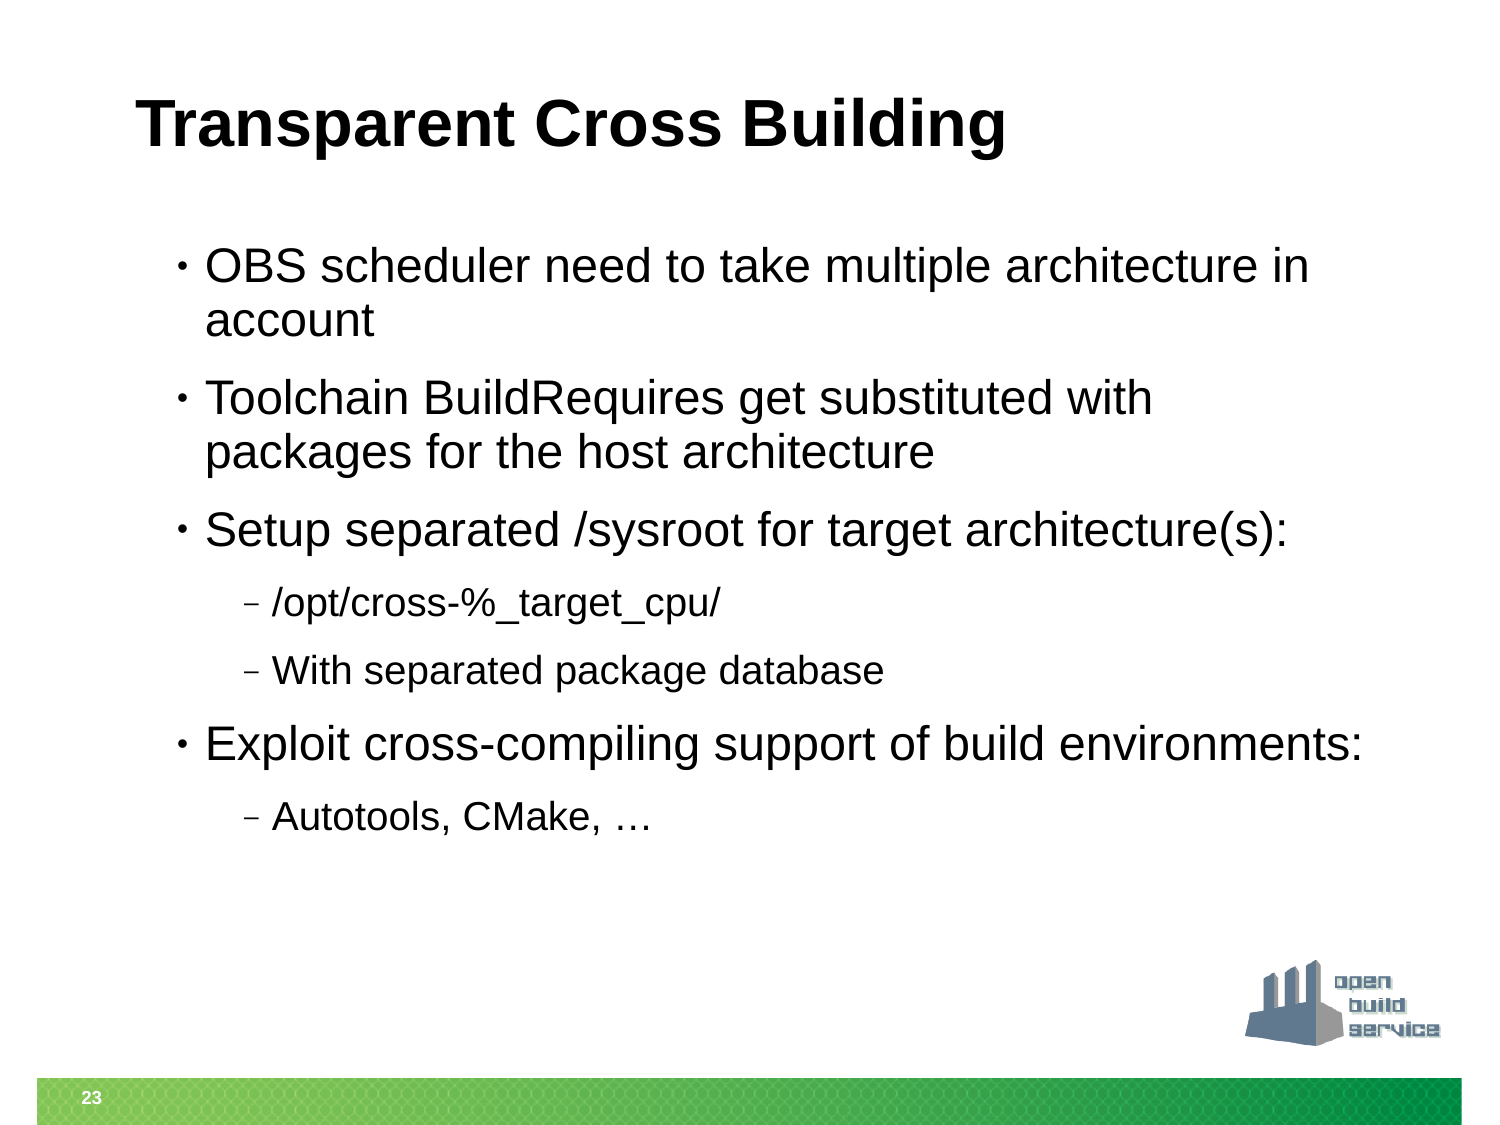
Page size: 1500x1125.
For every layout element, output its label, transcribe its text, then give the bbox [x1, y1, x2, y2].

list OBS scheduler need to take multiple architecture in account Toolchain BuildRequires get substituted with packages for the host architecture Setup separated /sysroot for target architecture(s): /opt/cross-%_target_cpu/ With separated package database Exploit cross-compiling support of build environments: Autotools, CMake, … [135, 238, 1372, 892]
picture [37, 1078, 1462, 1125]
picture [1245, 960, 1441, 1046]
title Transparent Cross Building [135, 41, 1372, 204]
